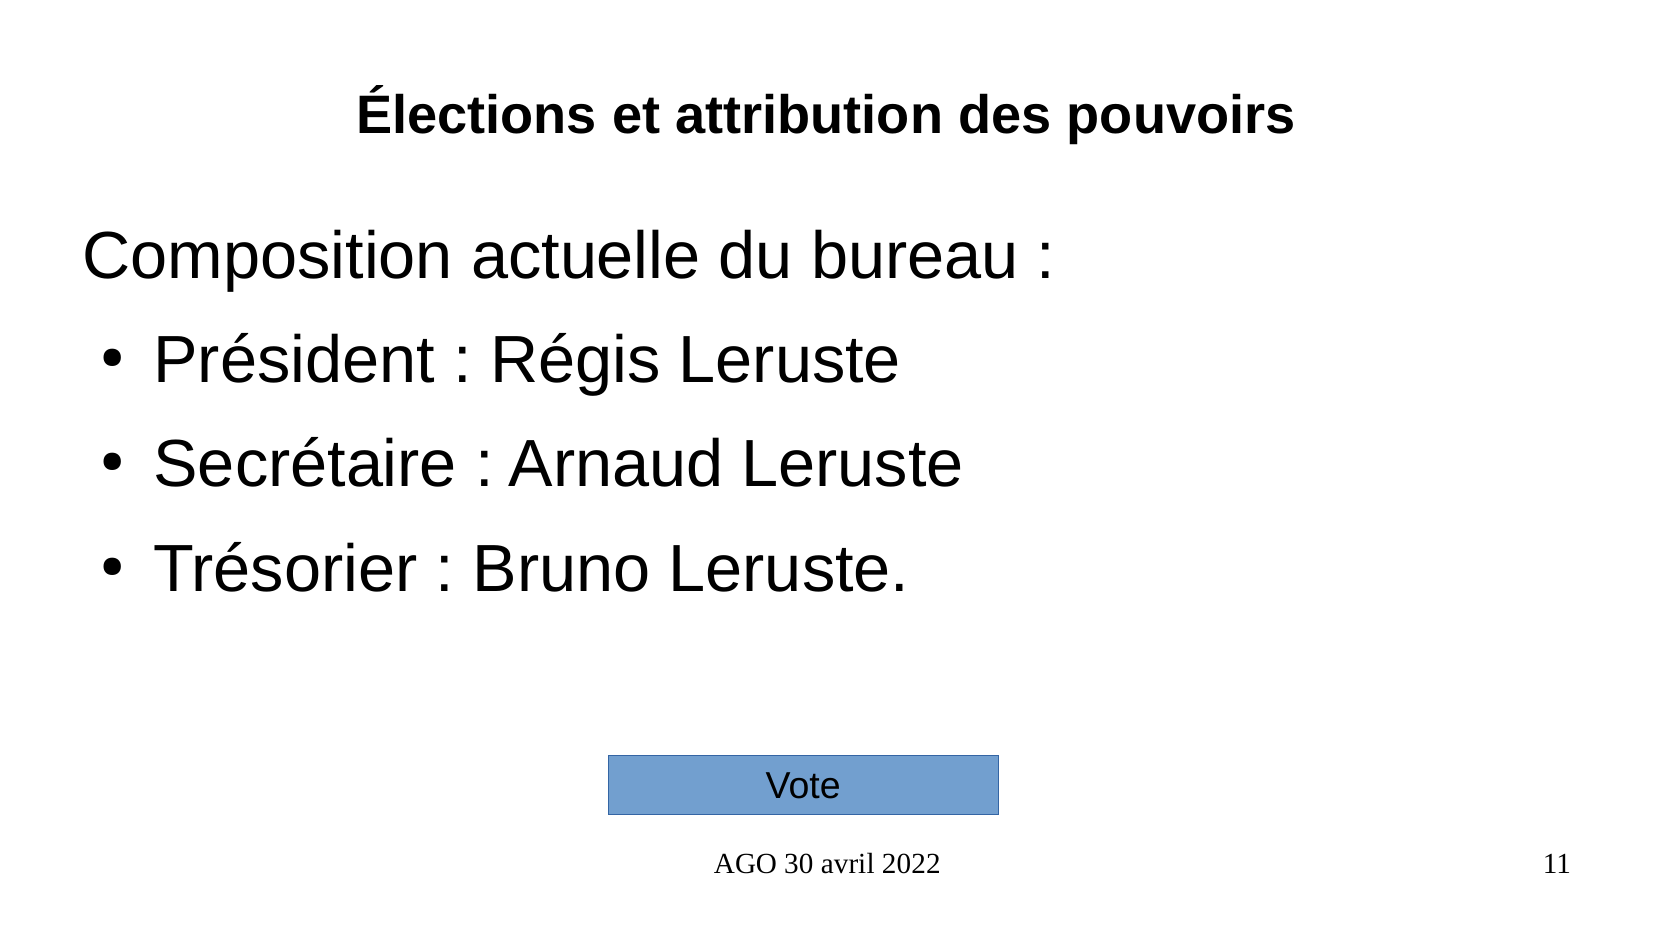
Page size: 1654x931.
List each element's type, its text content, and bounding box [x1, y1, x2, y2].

text_box Vote [608, 755, 999, 815]
title Élections et attribution des pouvoirs [82, 37, 1571, 193]
list Composition actuelle du bureau : Président : Régis Leruste Secrétaire : Arnaud Leruste Trésorier : Bruno Leruste. [82, 217, 1571, 758]
